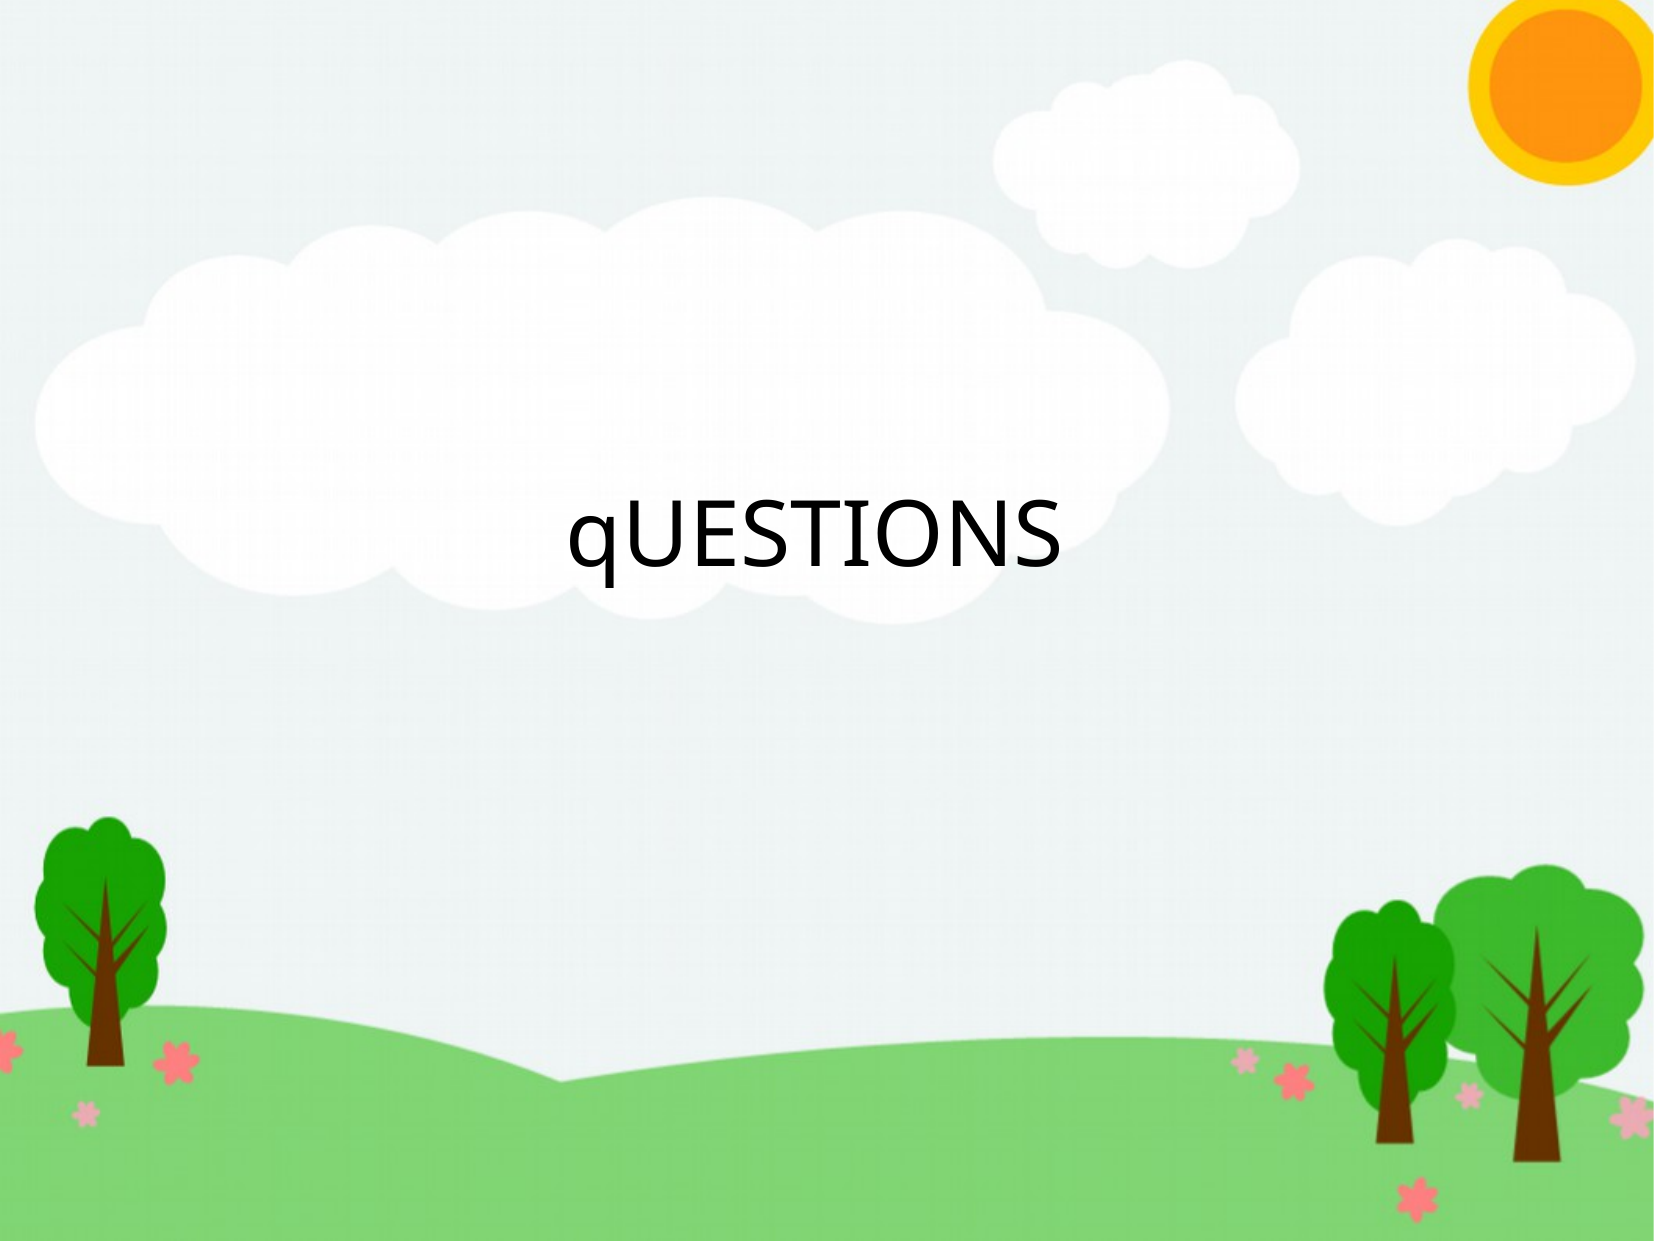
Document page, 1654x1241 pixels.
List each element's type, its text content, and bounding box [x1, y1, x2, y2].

title qUESTIONS [82, 384, 1548, 678]
picture [0, 0, 1654, 1241]
